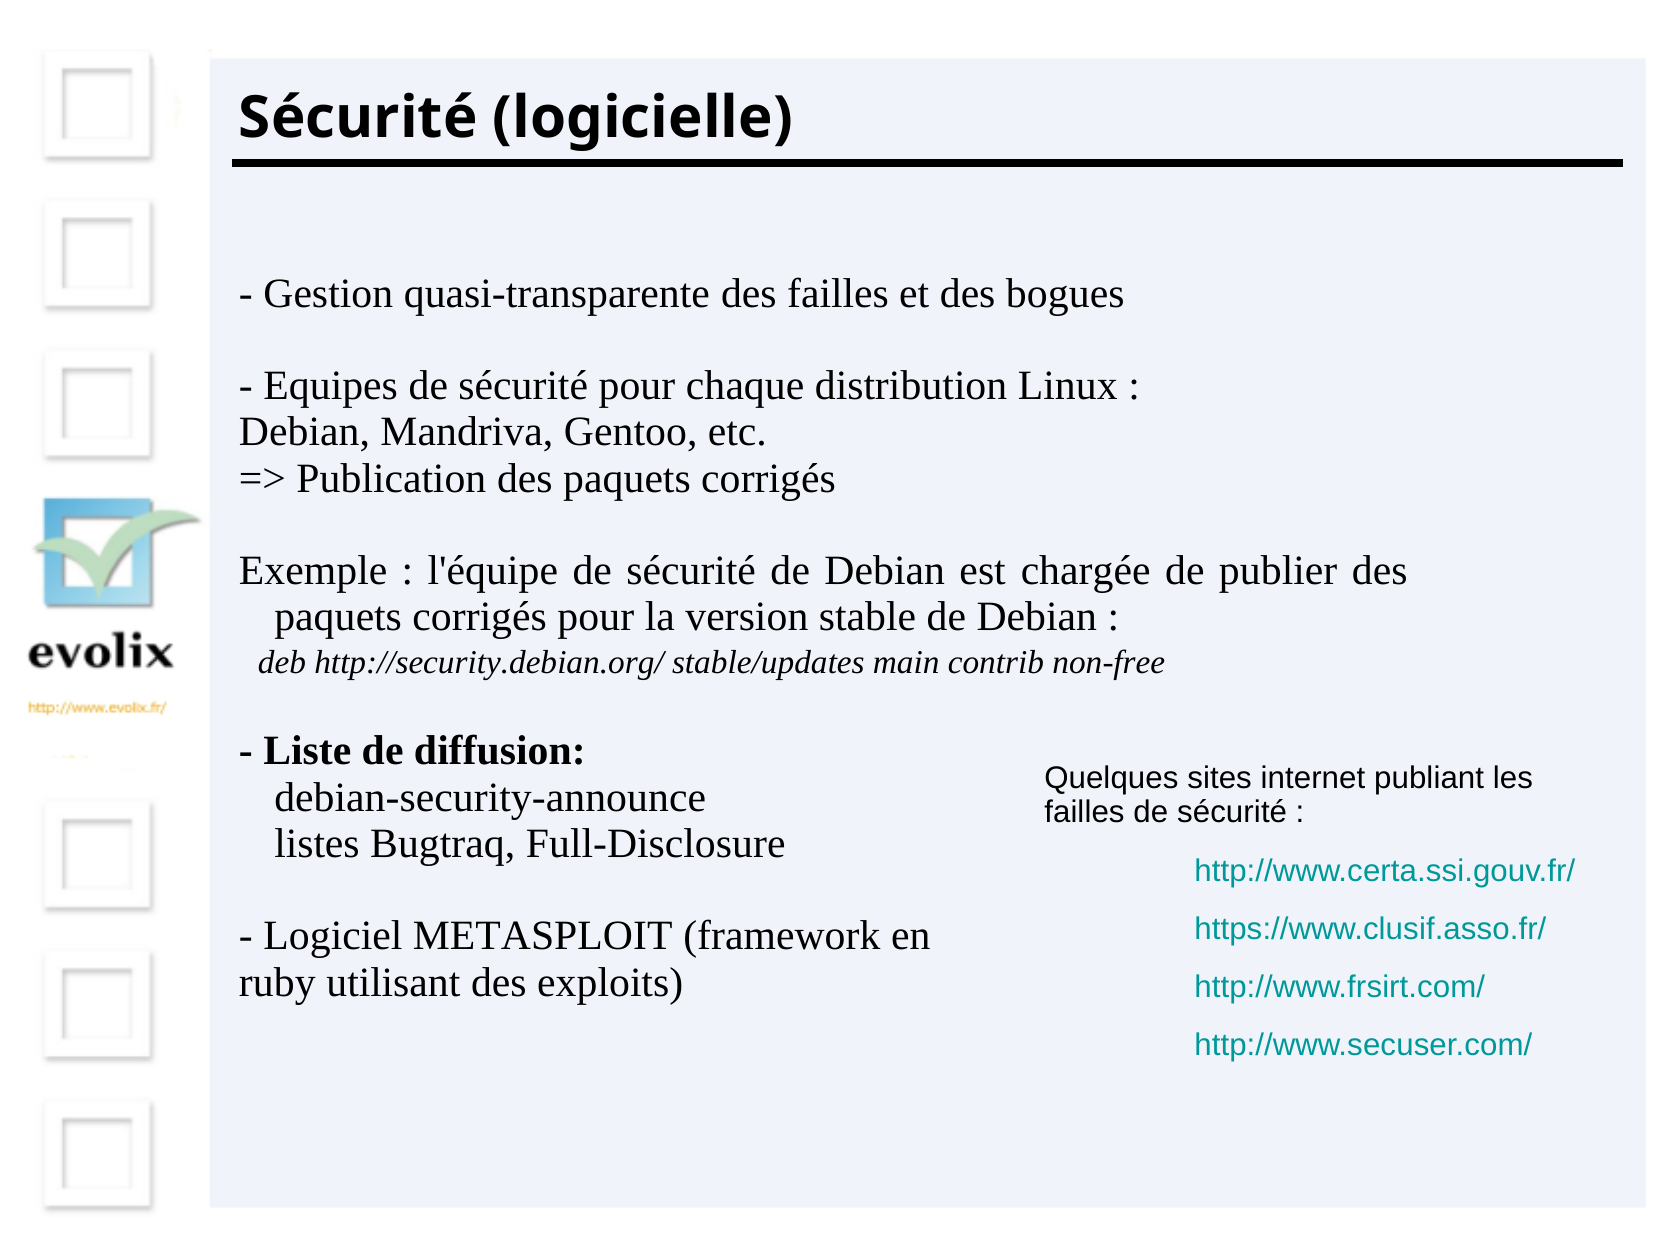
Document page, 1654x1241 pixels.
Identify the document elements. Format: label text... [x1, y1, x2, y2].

subtitle - Gestion quasi-transparente des failles et des bogues - Equipes de sécurité pour chaque distribution Linux : Debian, Mandriva, Gentoo, etc. => Publication des paquets corrigés Exemple : l'équipe de sécurité de Debian est chargée de publier des paquets corrigés pour la version stable de Debian : deb http://security.debian.org/ stable/updates main contrib non-free - Liste de diffusion: debian-security-announce listes Bugtraq, Full-Disclosure - Logiciel METASPLOIT (framework en ruby utilisant des exploits) [203, 197, 1408, 1077]
title Sécurité (logicielle) [238, 0, 1389, 230]
text_box Quelques sites internet publiant les failles de sécurité : http://www.certa.ssi.gouv.fr/ https://www.clusif.asso.fr/ http://www.frsirt.com/ http://www.secuser.com/ [1029, 752, 1595, 1128]
picture [0, 49, 1654, 1218]
